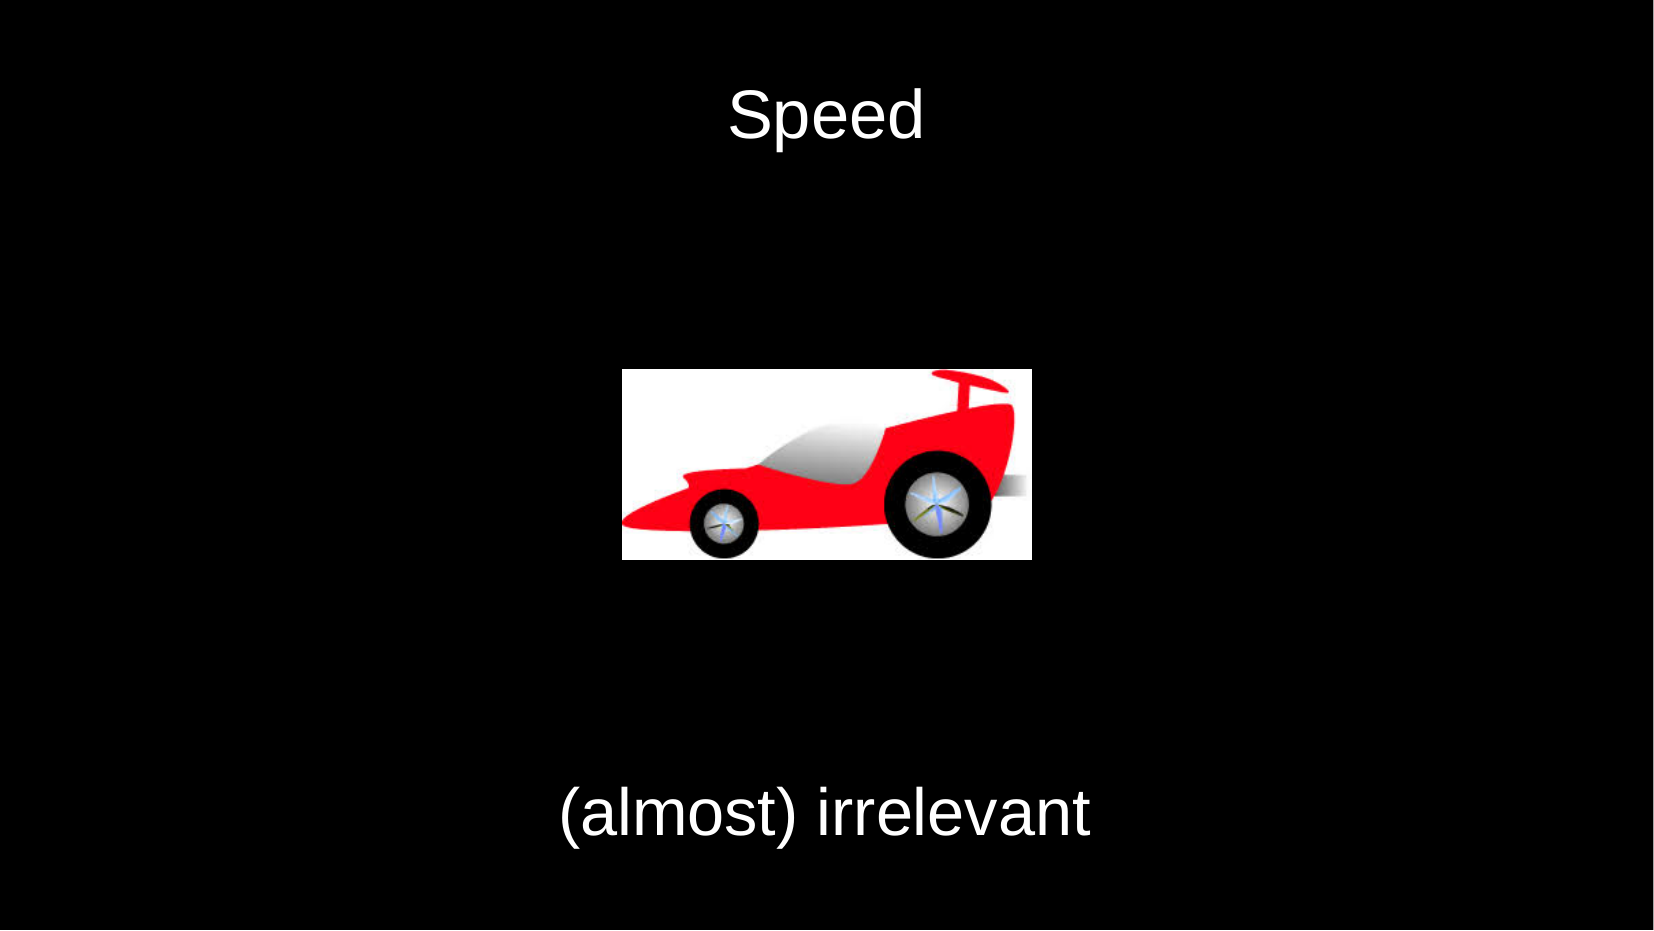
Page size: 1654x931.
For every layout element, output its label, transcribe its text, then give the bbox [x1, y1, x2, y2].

text_box (almost) irrelevant [543, 767, 1123, 876]
picture [622, 369, 1032, 560]
title Speed [82, 37, 1571, 193]
